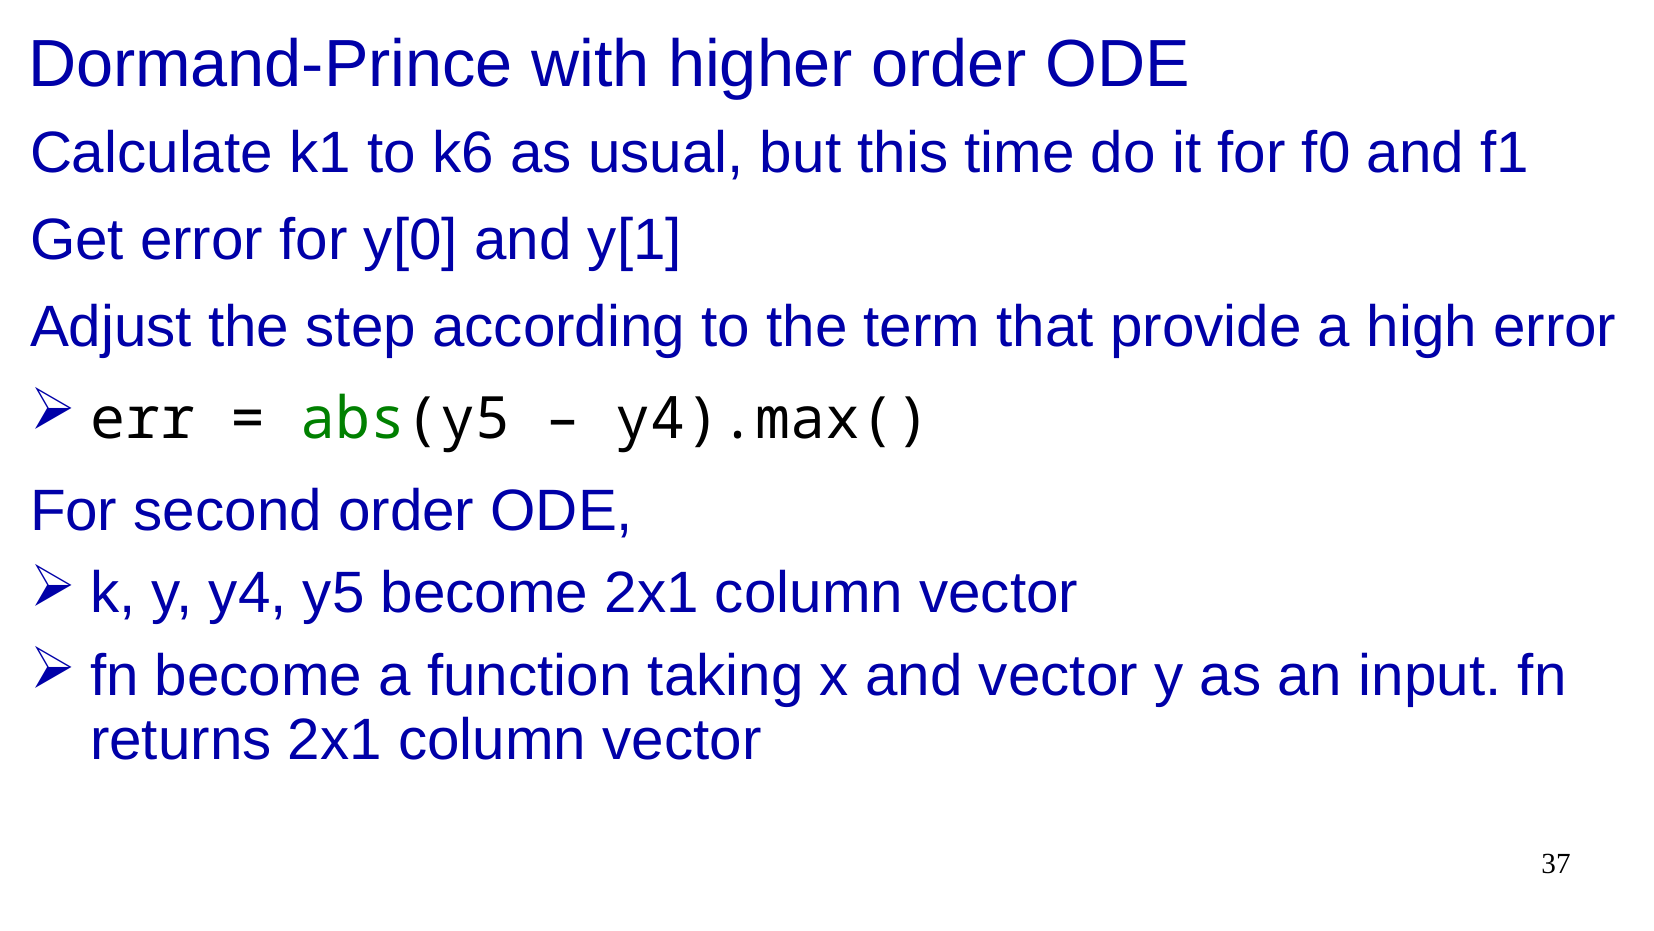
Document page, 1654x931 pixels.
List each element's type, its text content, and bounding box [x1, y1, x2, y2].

title Dormand-Prince with higher order ODE [28, 21, 1626, 106]
list Calculate k1 to k6 as usual, but this time do it for f0 and f1 Get error for y[0] and y[1] Adjust the step according to the term that provide a high error err = abs(y5 – y4).max() For second order ODE, k, y, y4, y5 become 2x1 column vector fn become a function taking x and vector y as an input. fn returns 2x1 column vector [30, 120, 1645, 916]
